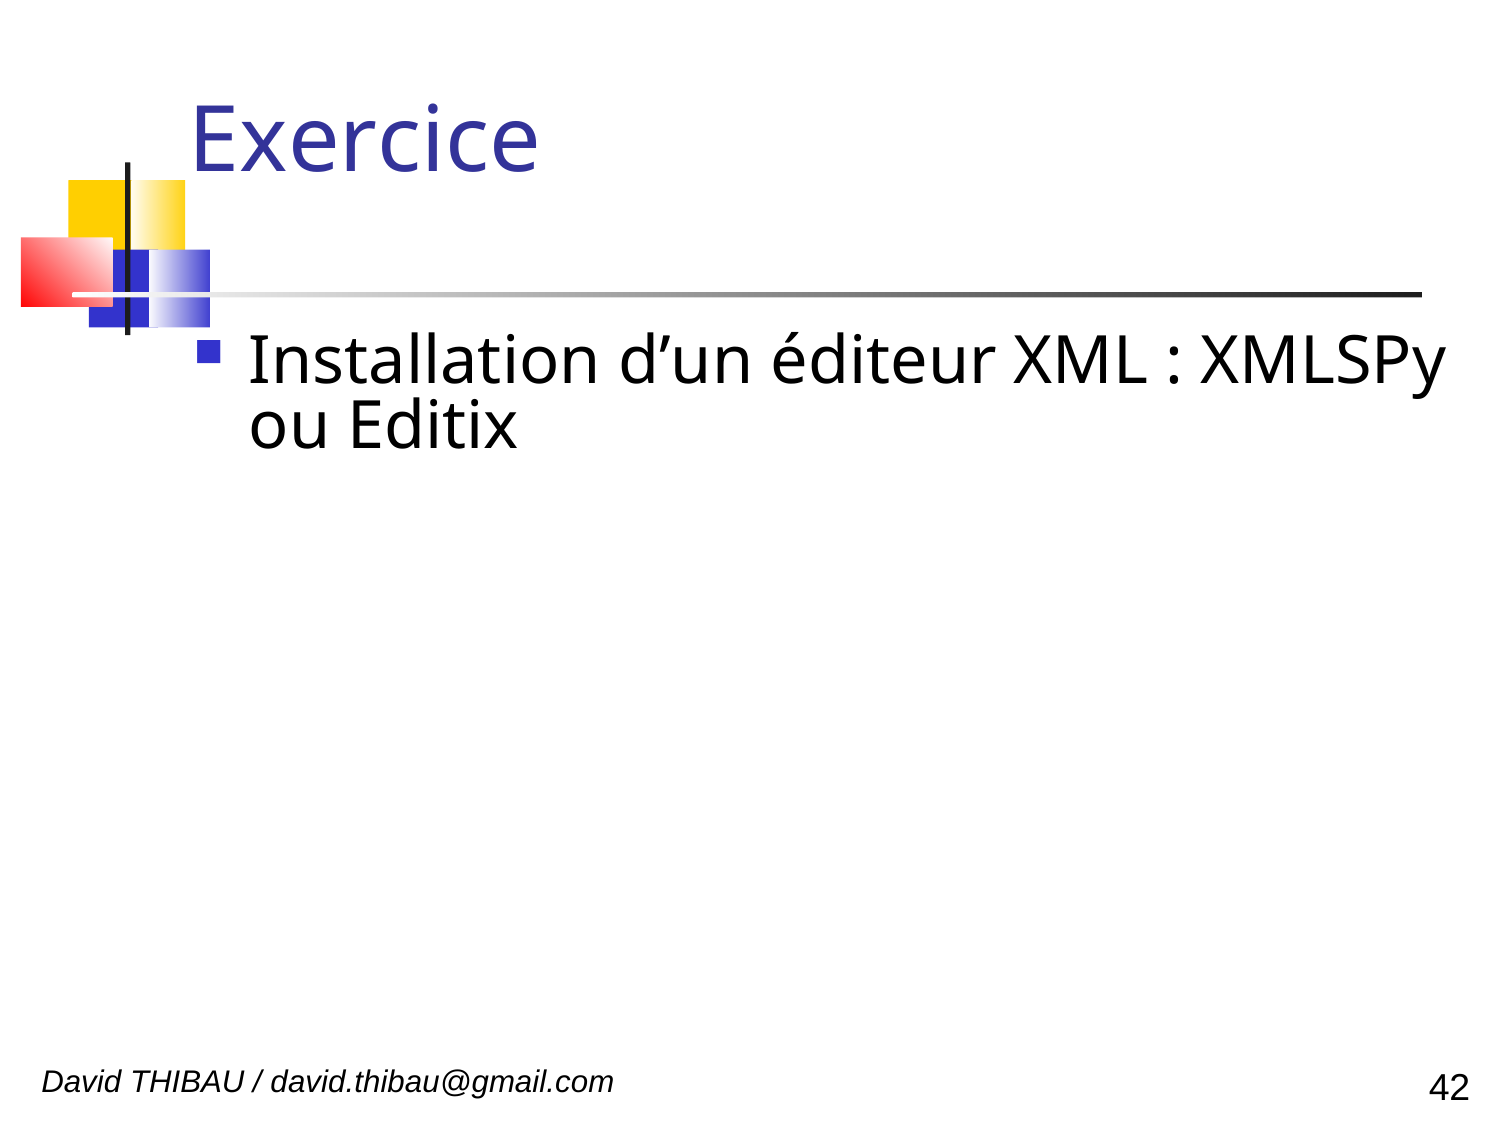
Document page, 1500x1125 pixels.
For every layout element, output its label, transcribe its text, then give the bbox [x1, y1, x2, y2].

title Exercice [188, 13, 1467, 275]
list Installation d’un éditeur XML : XMLSPy ou Editix [193, 330, 1469, 1047]
